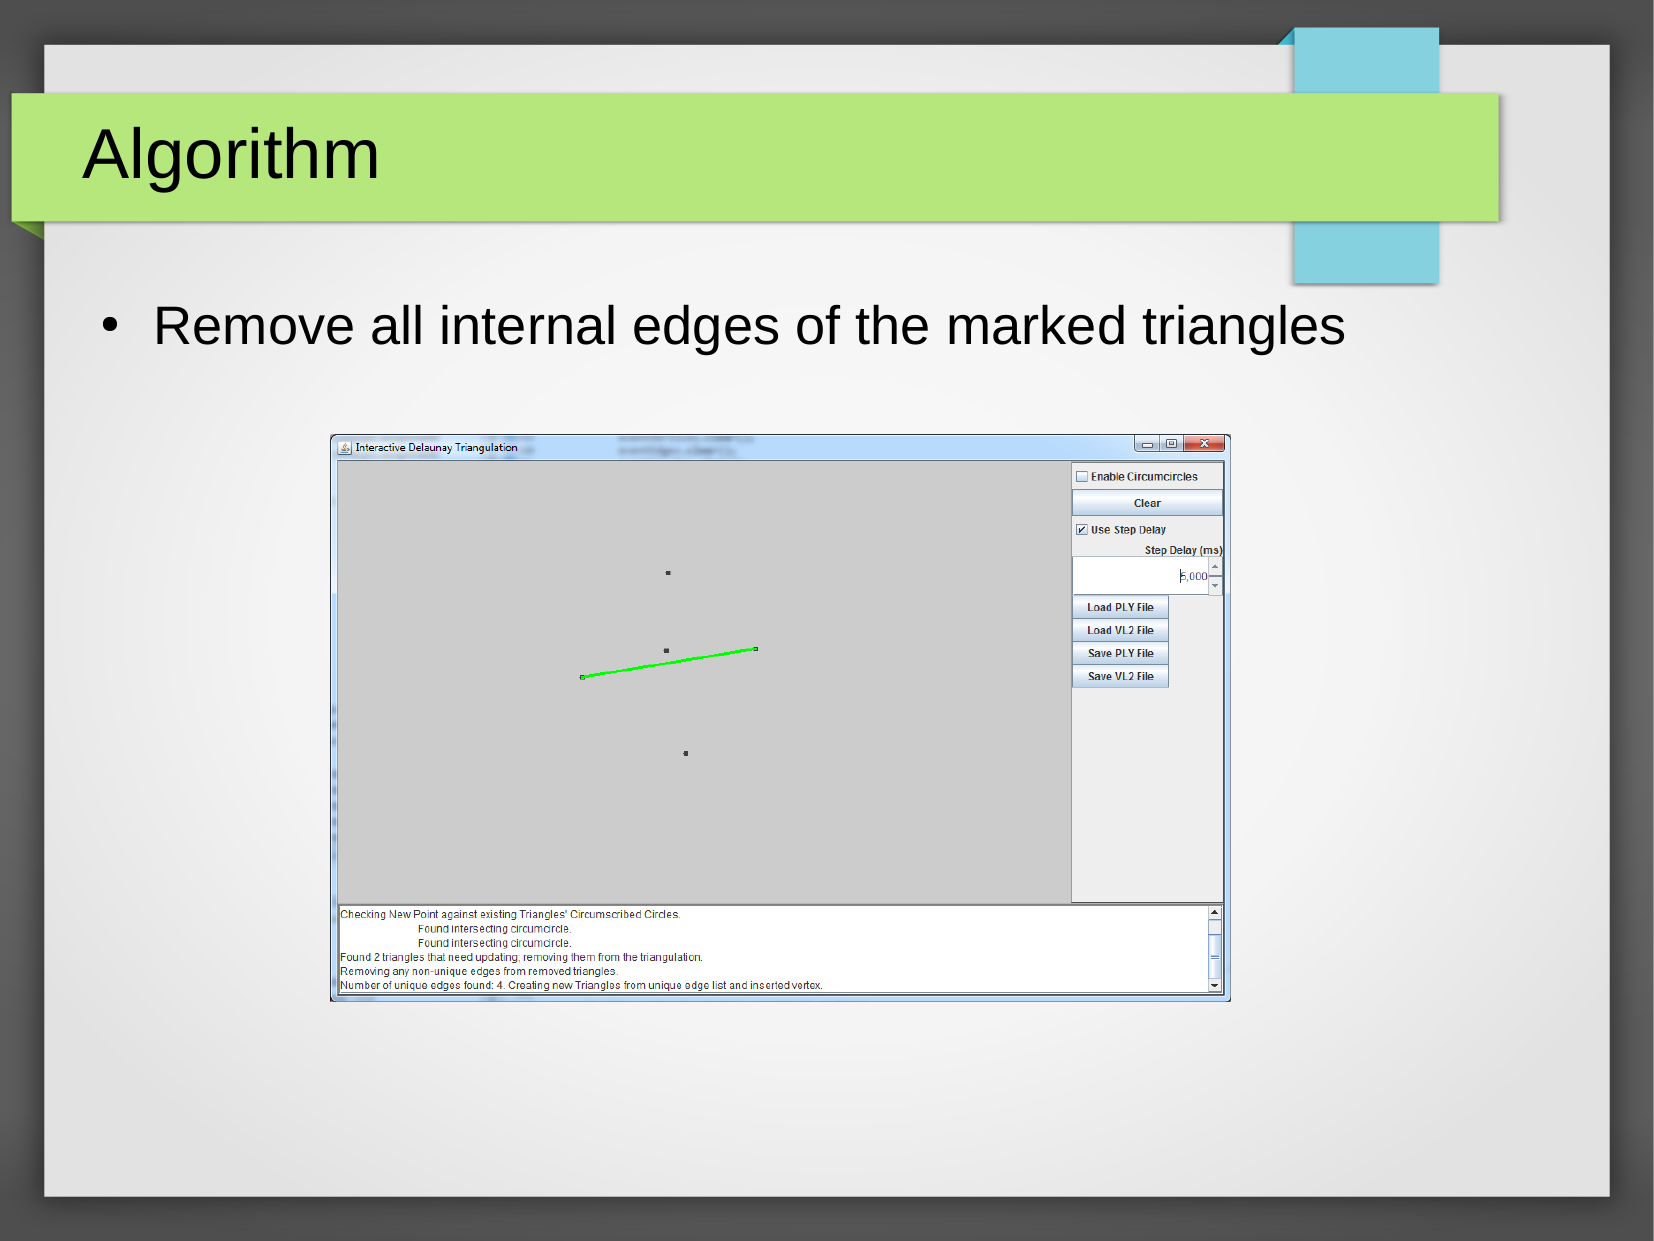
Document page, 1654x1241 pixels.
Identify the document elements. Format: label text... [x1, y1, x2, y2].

picture [0, 0, 1654, 1241]
list Remove all internal edges of the marked triangles [82, 295, 1571, 1015]
title Algorithm [82, 94, 1264, 213]
